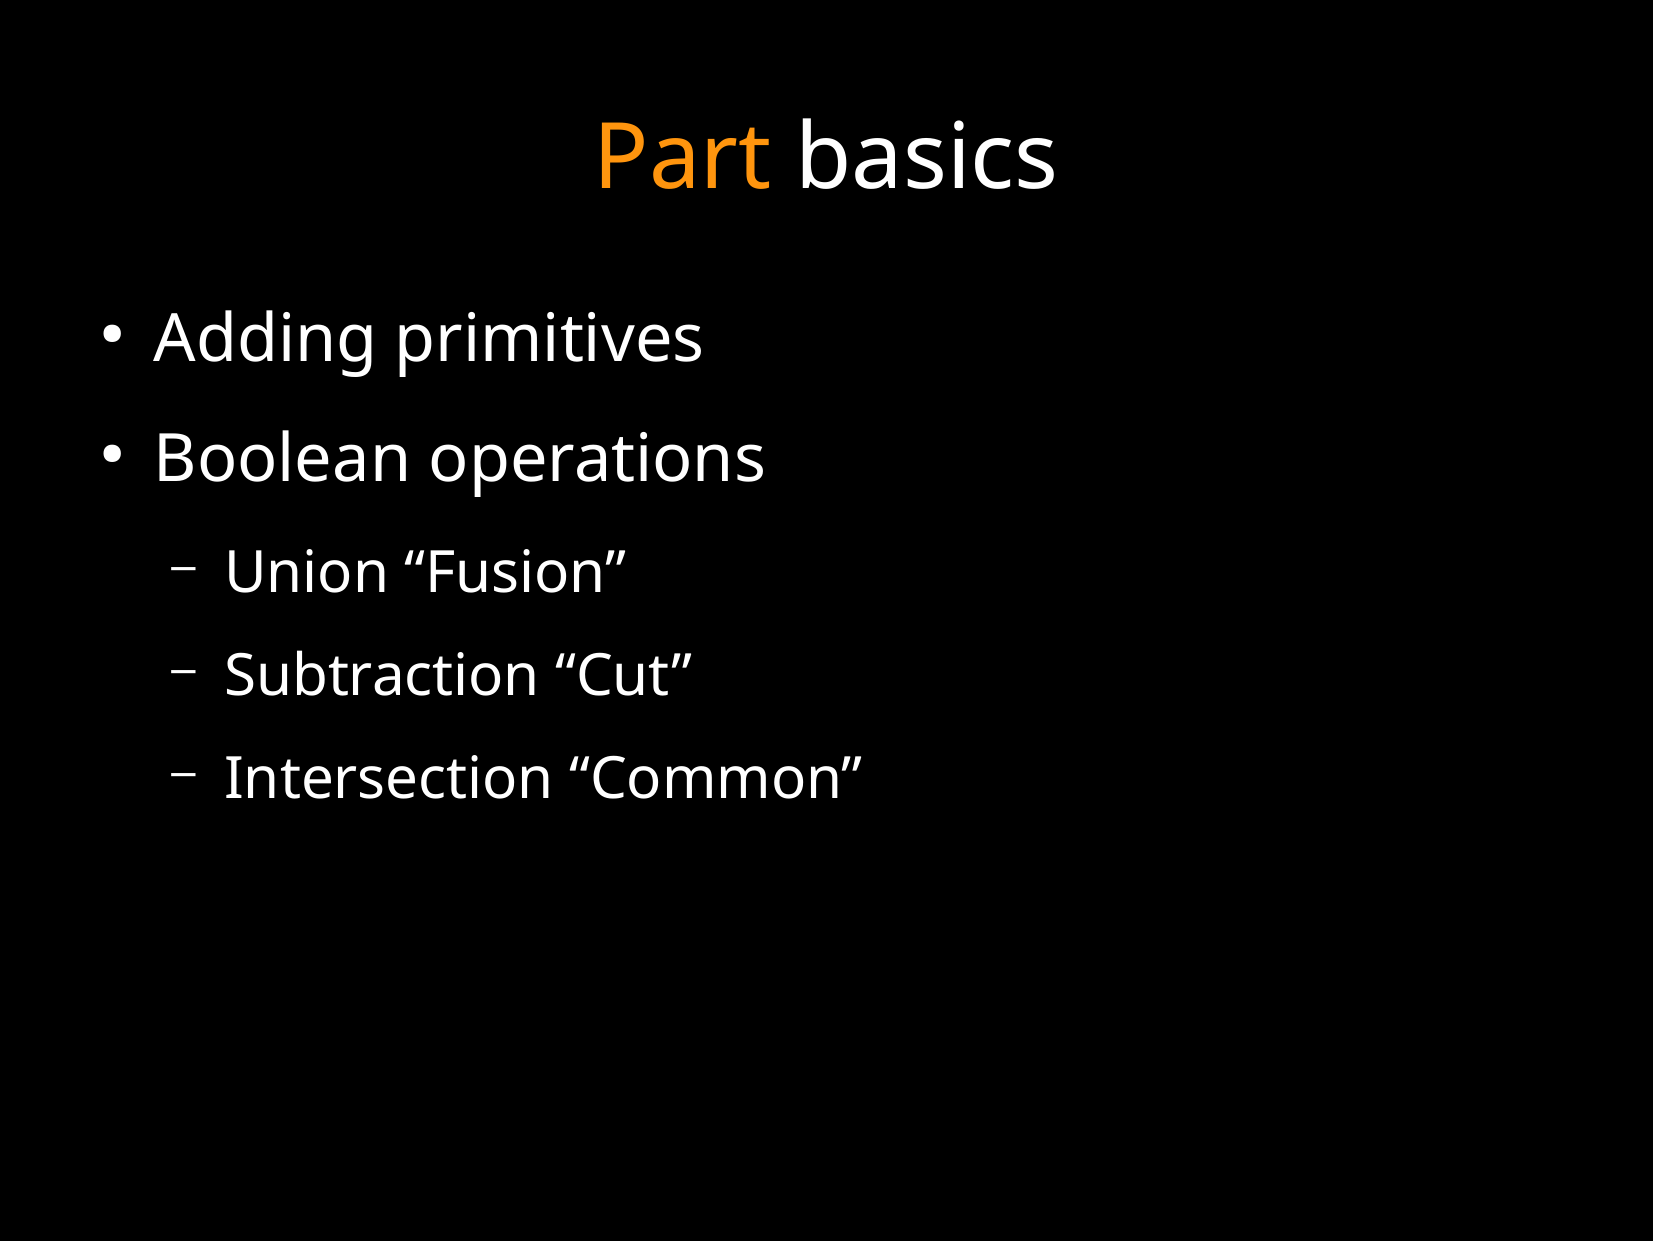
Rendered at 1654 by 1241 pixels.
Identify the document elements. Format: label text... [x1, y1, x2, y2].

list Adding primitives Boolean operations Union “Fusion” Subtraction “Cut” Intersection “Common” [82, 290, 1571, 1010]
title Part basics [82, 49, 1571, 257]
